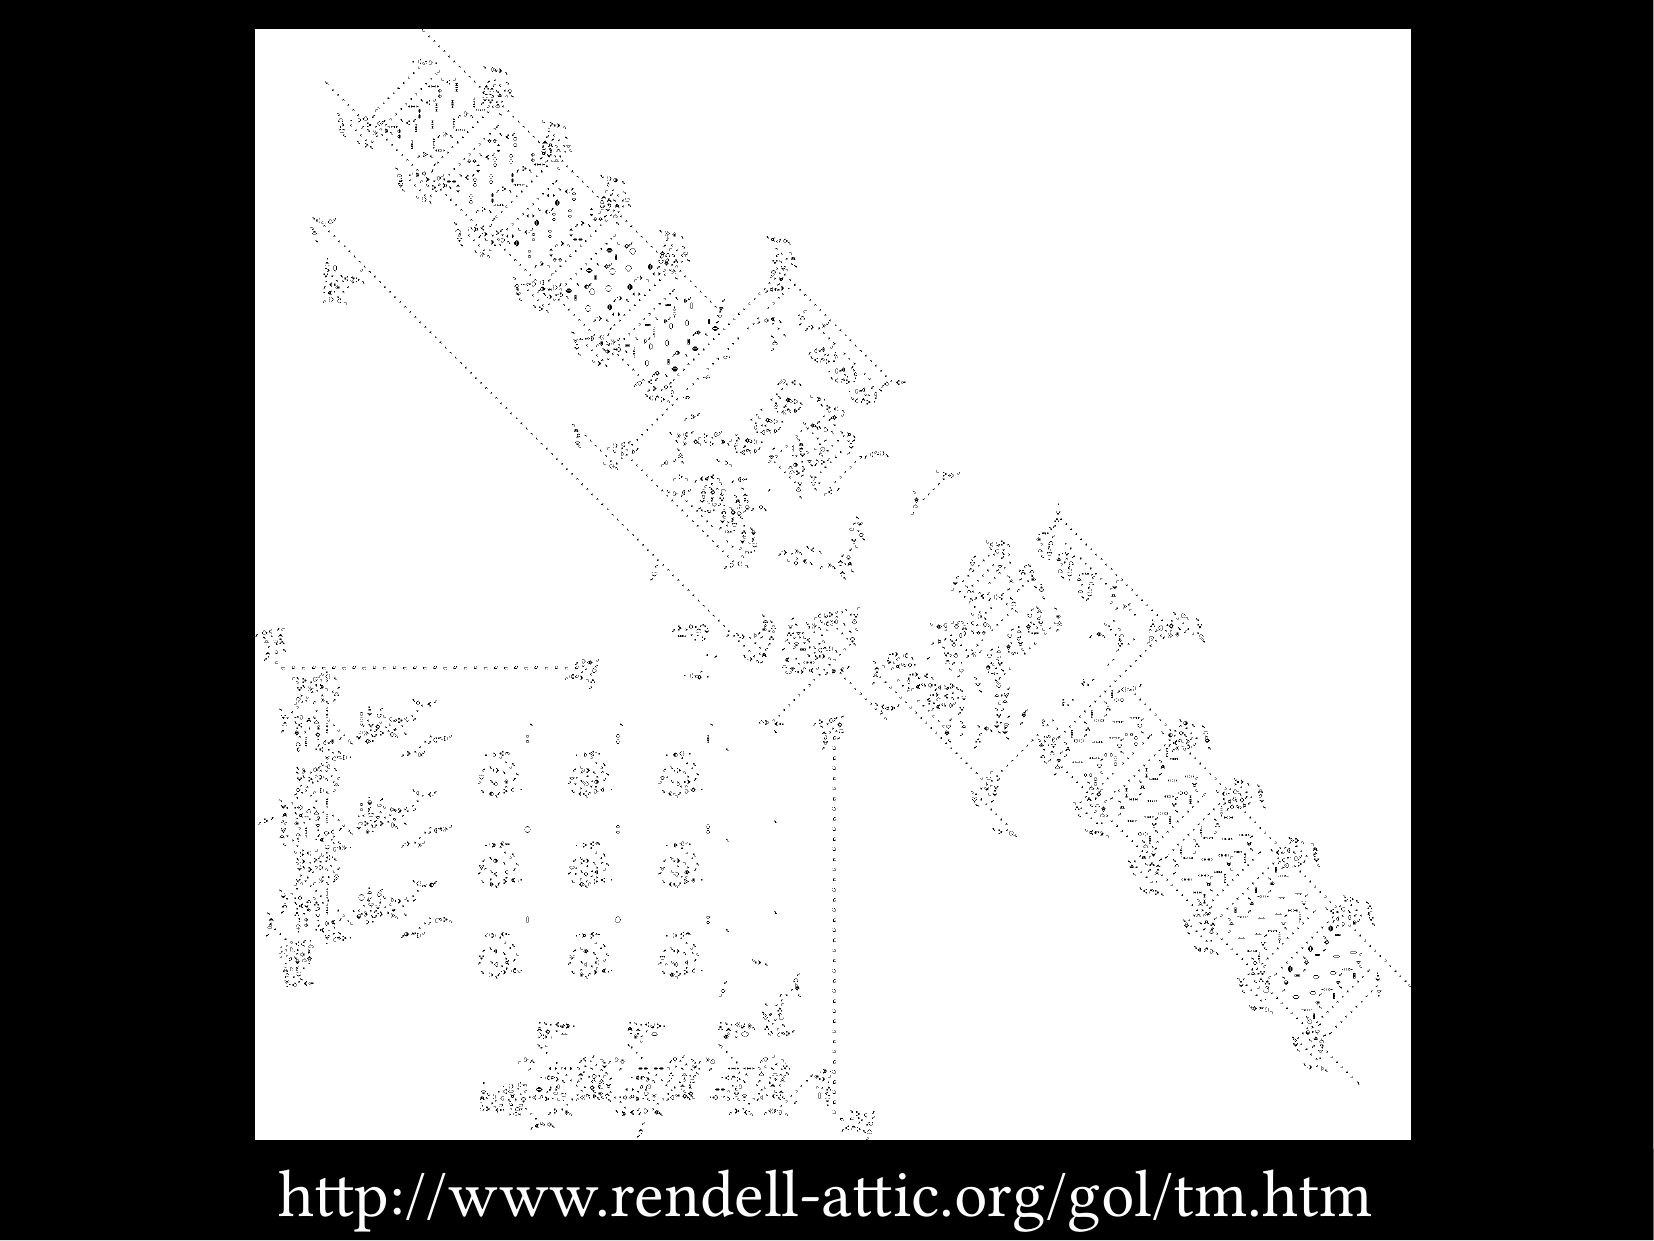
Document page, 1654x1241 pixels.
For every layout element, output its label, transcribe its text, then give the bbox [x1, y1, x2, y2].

text_box http://www.rendell-attic.org/gol/tm.htm [0, 1149, 1654, 1241]
picture [255, 29, 1411, 1141]
